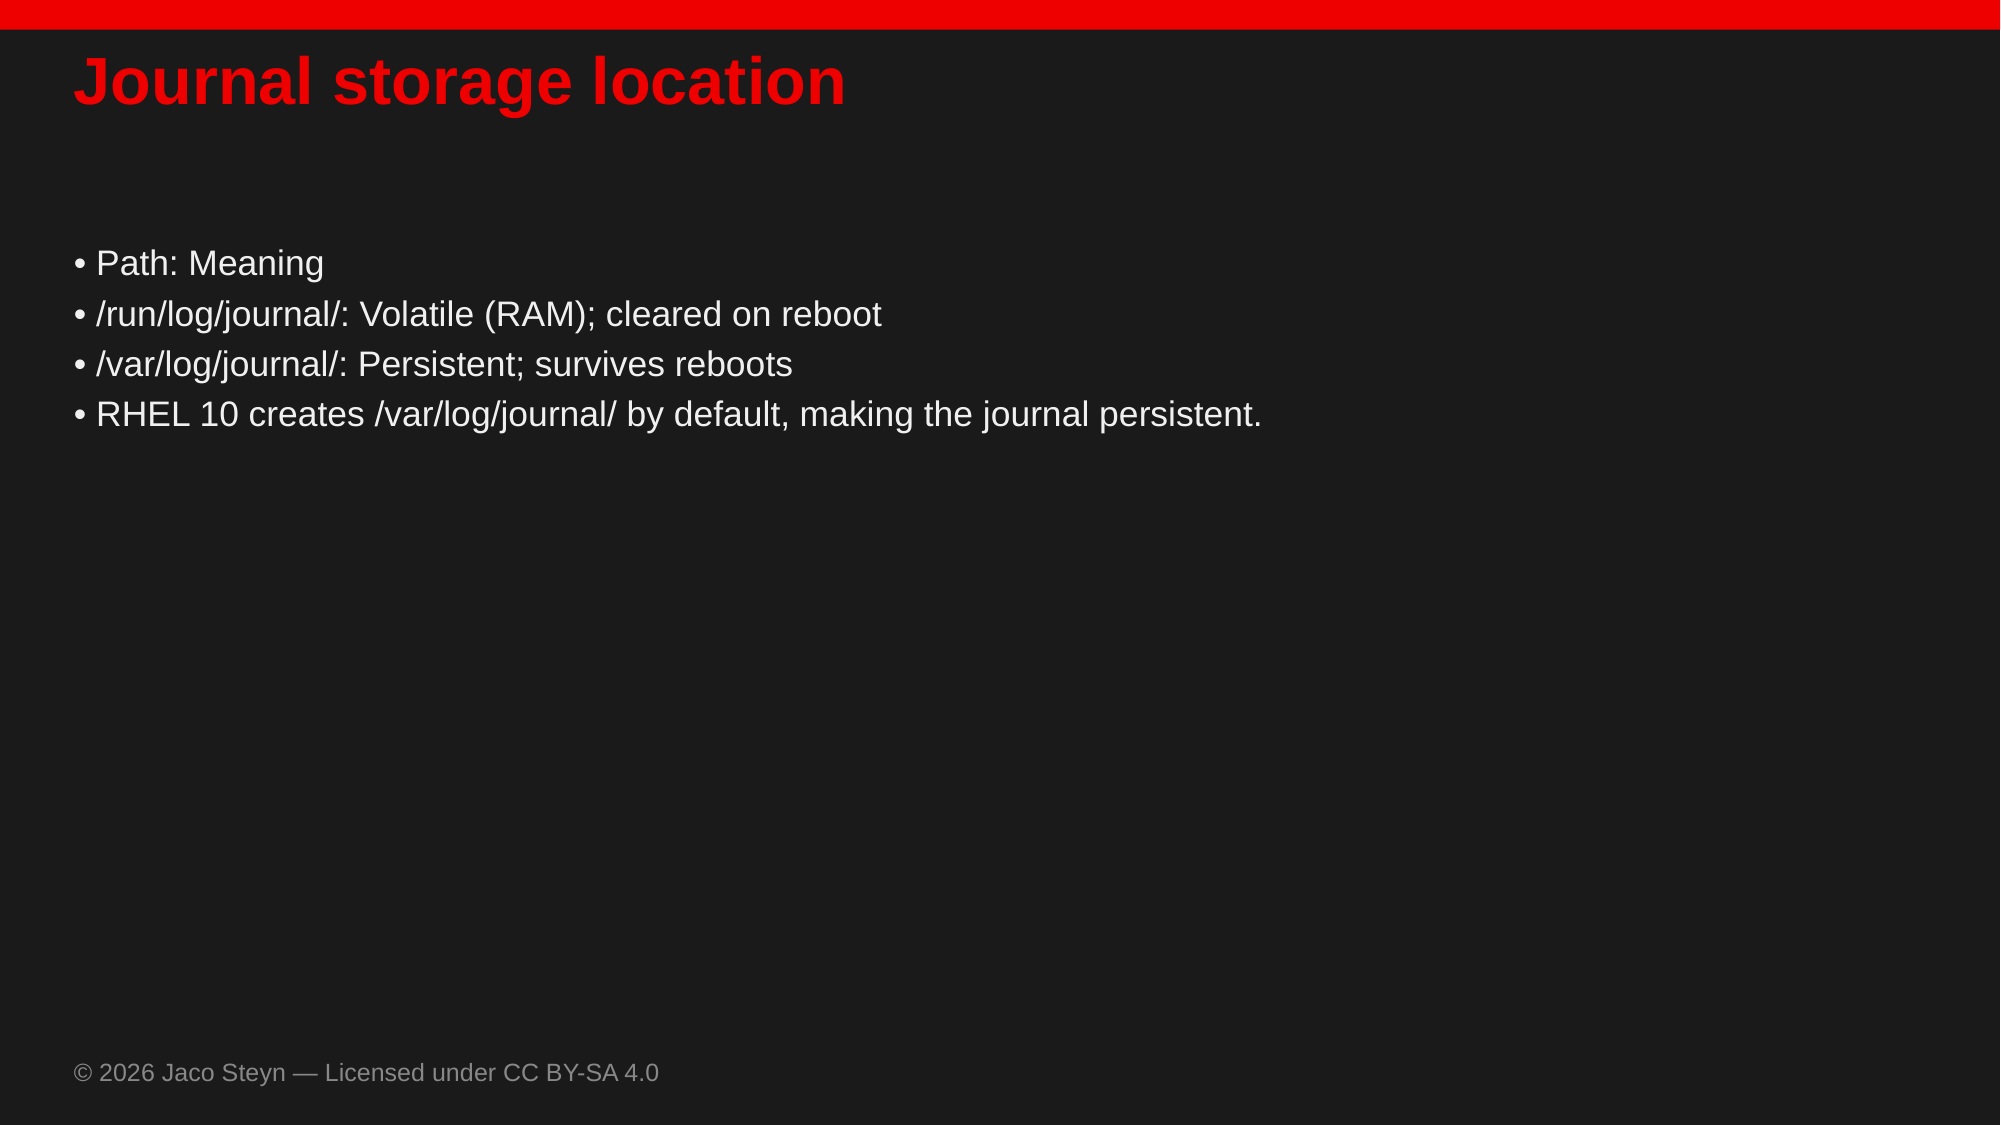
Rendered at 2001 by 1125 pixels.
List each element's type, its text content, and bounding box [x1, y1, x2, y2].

text_box © 2026 Jaco Steyn — Licensed under CC BY-SA 4.0 [59, 1051, 1942, 1093]
text_box Journal storage location [59, 36, 1942, 208]
text_box • Path: Meaning • /run/log/journal/: Volatile (RAM); cleared on reboot • /var/log/journal/: Persistent; survives reboots • RHEL 10 creates /var/log/journal/ by default, making the journal persistent. [59, 236, 1942, 1037]
text_box [0, 0, 2001, 30]
